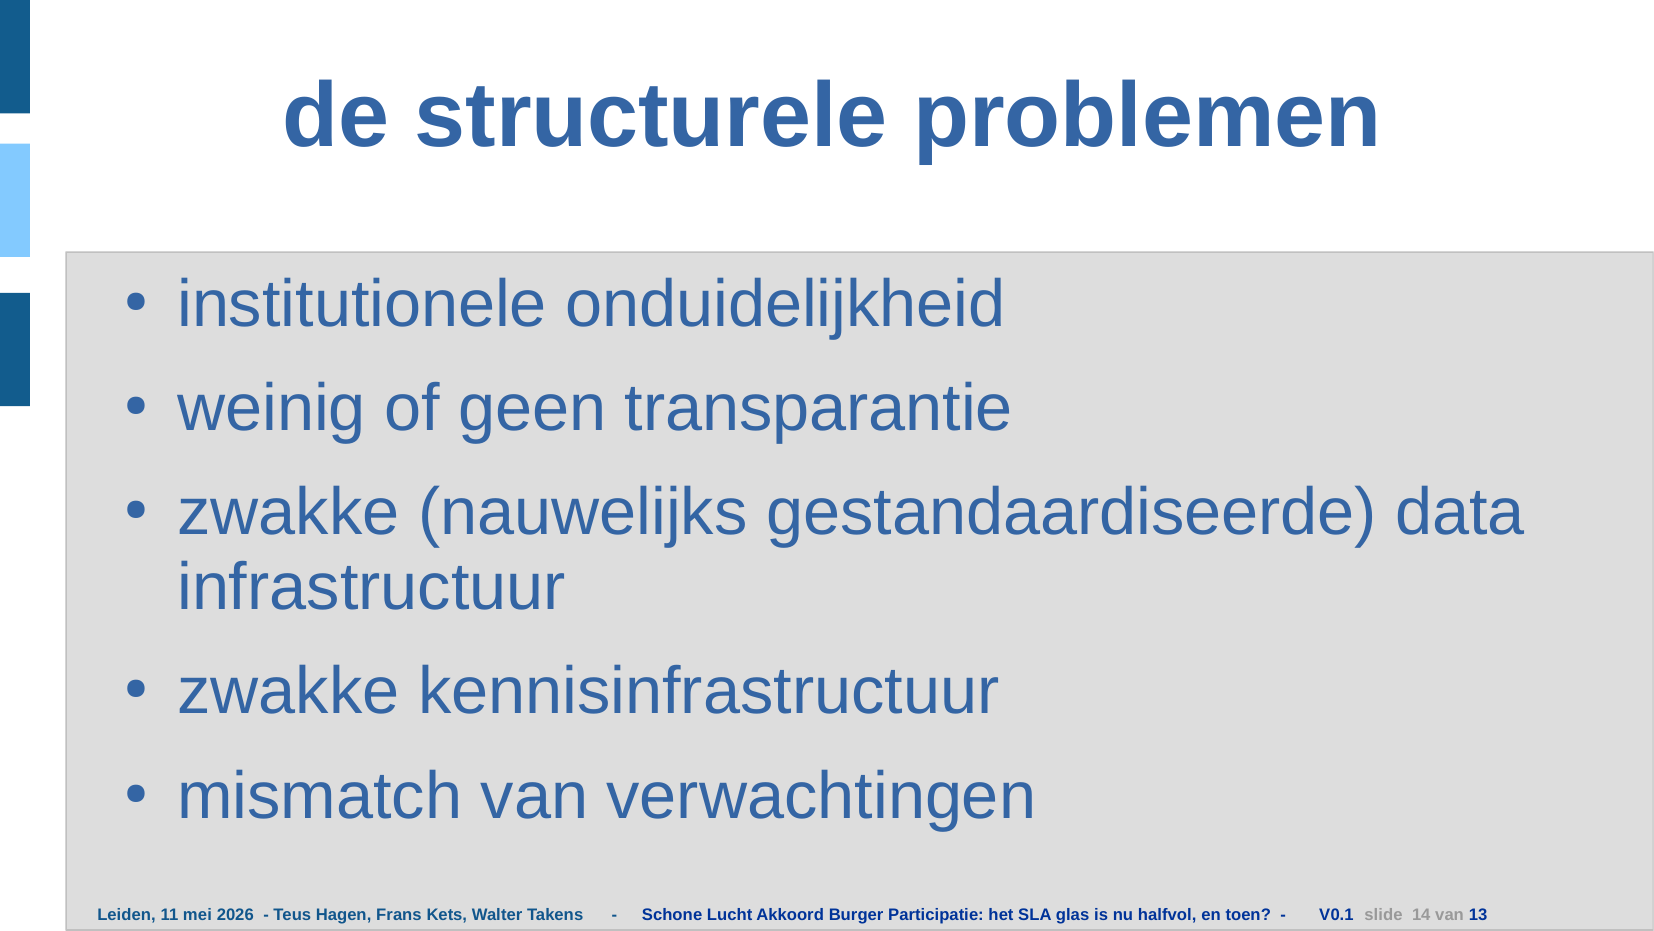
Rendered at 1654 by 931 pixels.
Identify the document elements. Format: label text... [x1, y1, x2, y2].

list institutionele onduidelijkheid weinig of geen transparantie zwakke (nauwelijks gestandaardiseerde) data infrastructuur zwakke kennisinfrastructuur mismatch van verwachtingen [106, 265, 1595, 857]
title de structurele problemen [88, 37, 1577, 193]
